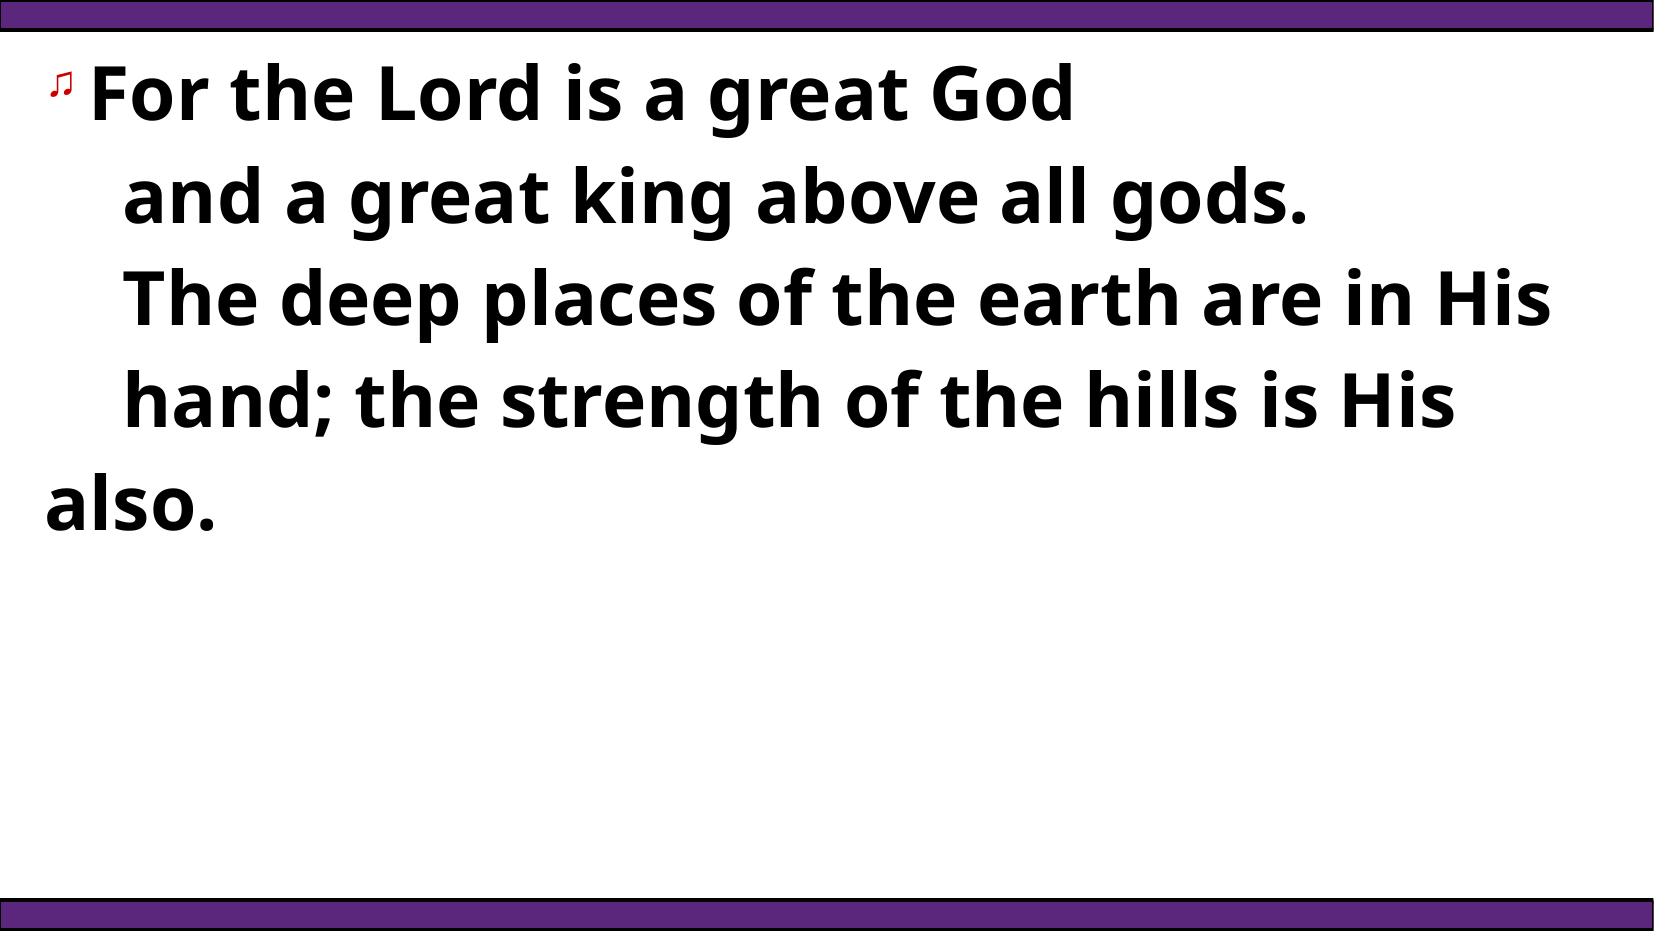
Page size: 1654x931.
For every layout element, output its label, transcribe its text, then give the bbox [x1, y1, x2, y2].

text_box [0, 0, 1654, 31]
text_box ♫ For the Lord is a great God and a great king above all gods. The deep places of the earth are in His hand; the strength of the hills is His also. [30, 33, 1591, 451]
picture [0, 31, 1654, 900]
text_box [0, 900, 1654, 931]
